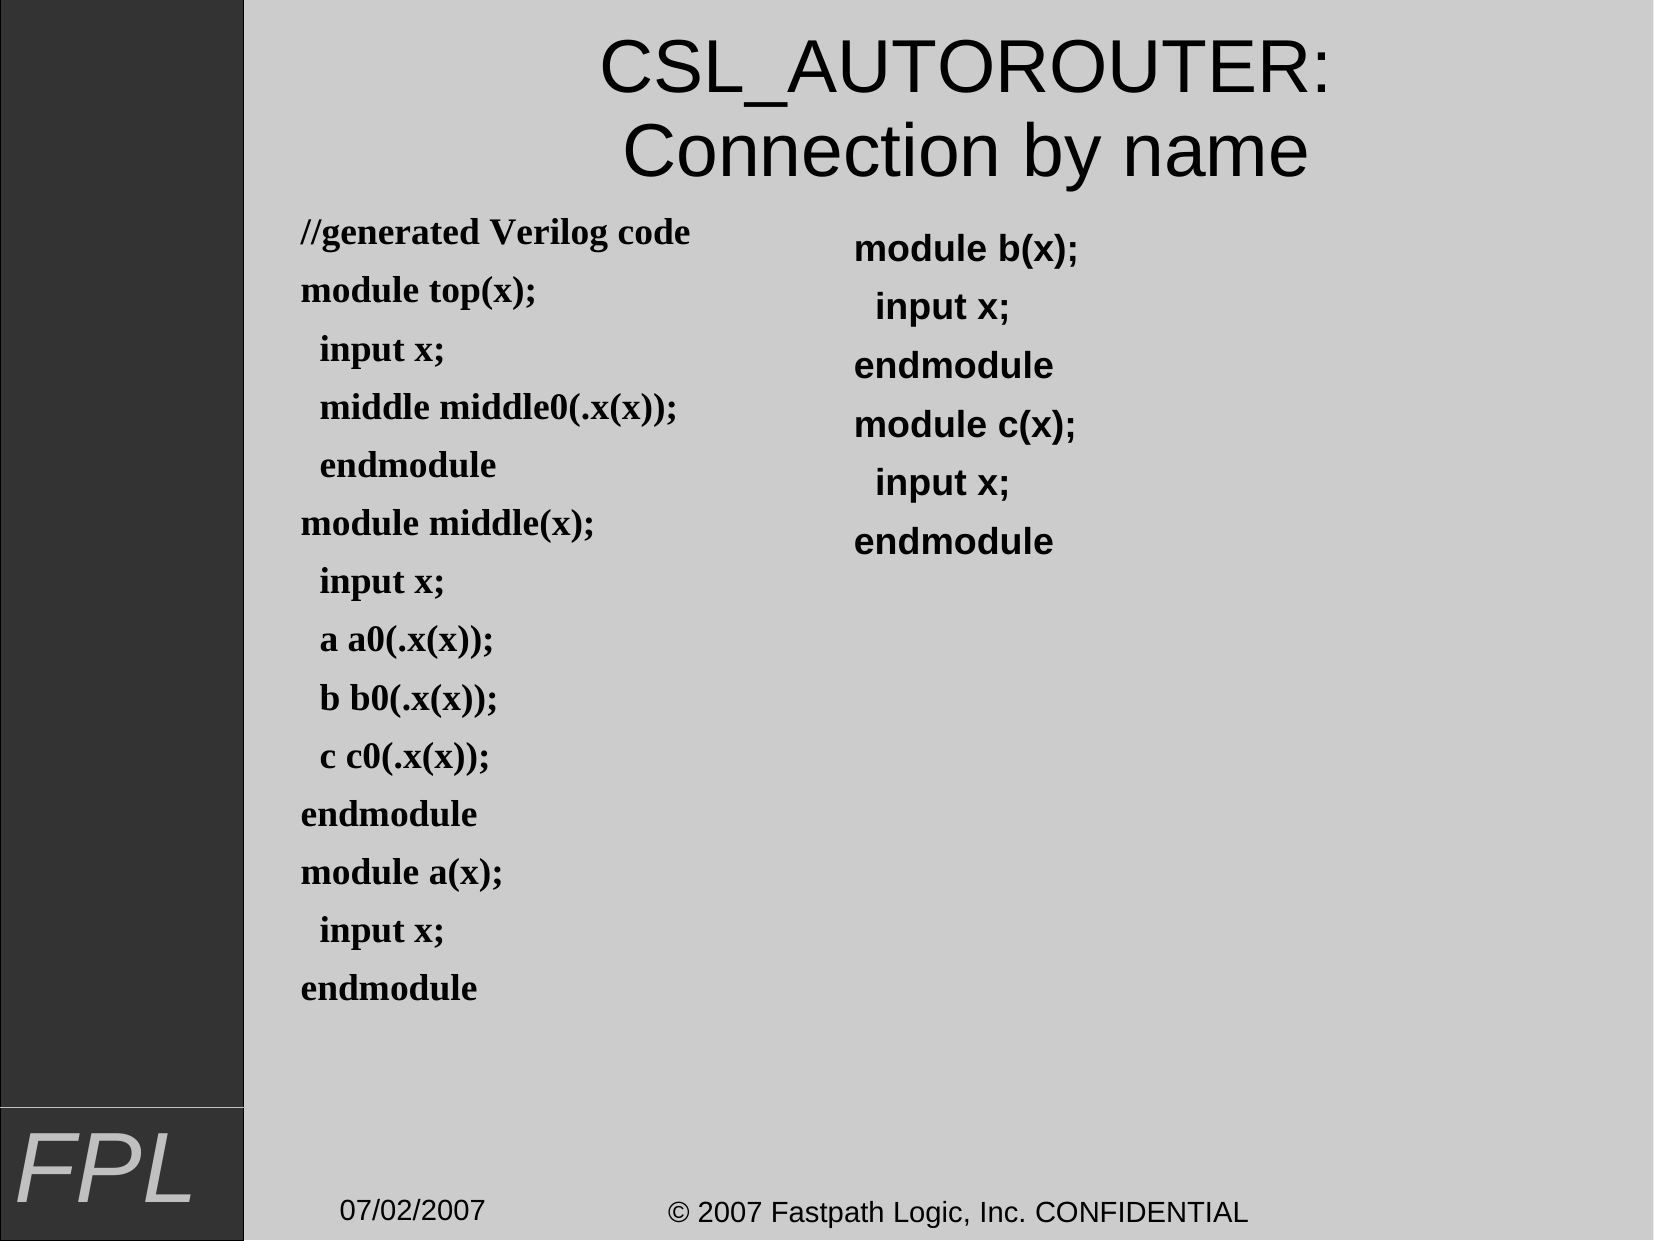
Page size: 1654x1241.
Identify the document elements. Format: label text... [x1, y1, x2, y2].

title CSL_AUTOROUTER: Connection by name [415, 0, 1518, 220]
list //generated Verilog code module top(x); input x; middle middle0(.x(x)); endmodule module middle(x); input x; a a0(.x(x)); b b0(.x(x)); c c0(.x(x)); endmodule module a(x); input x; endmodule [300, 211, 909, 1219]
list module b(x); input x; endmodule module c(x); input x; endmodule [853, 227, 1267, 651]
